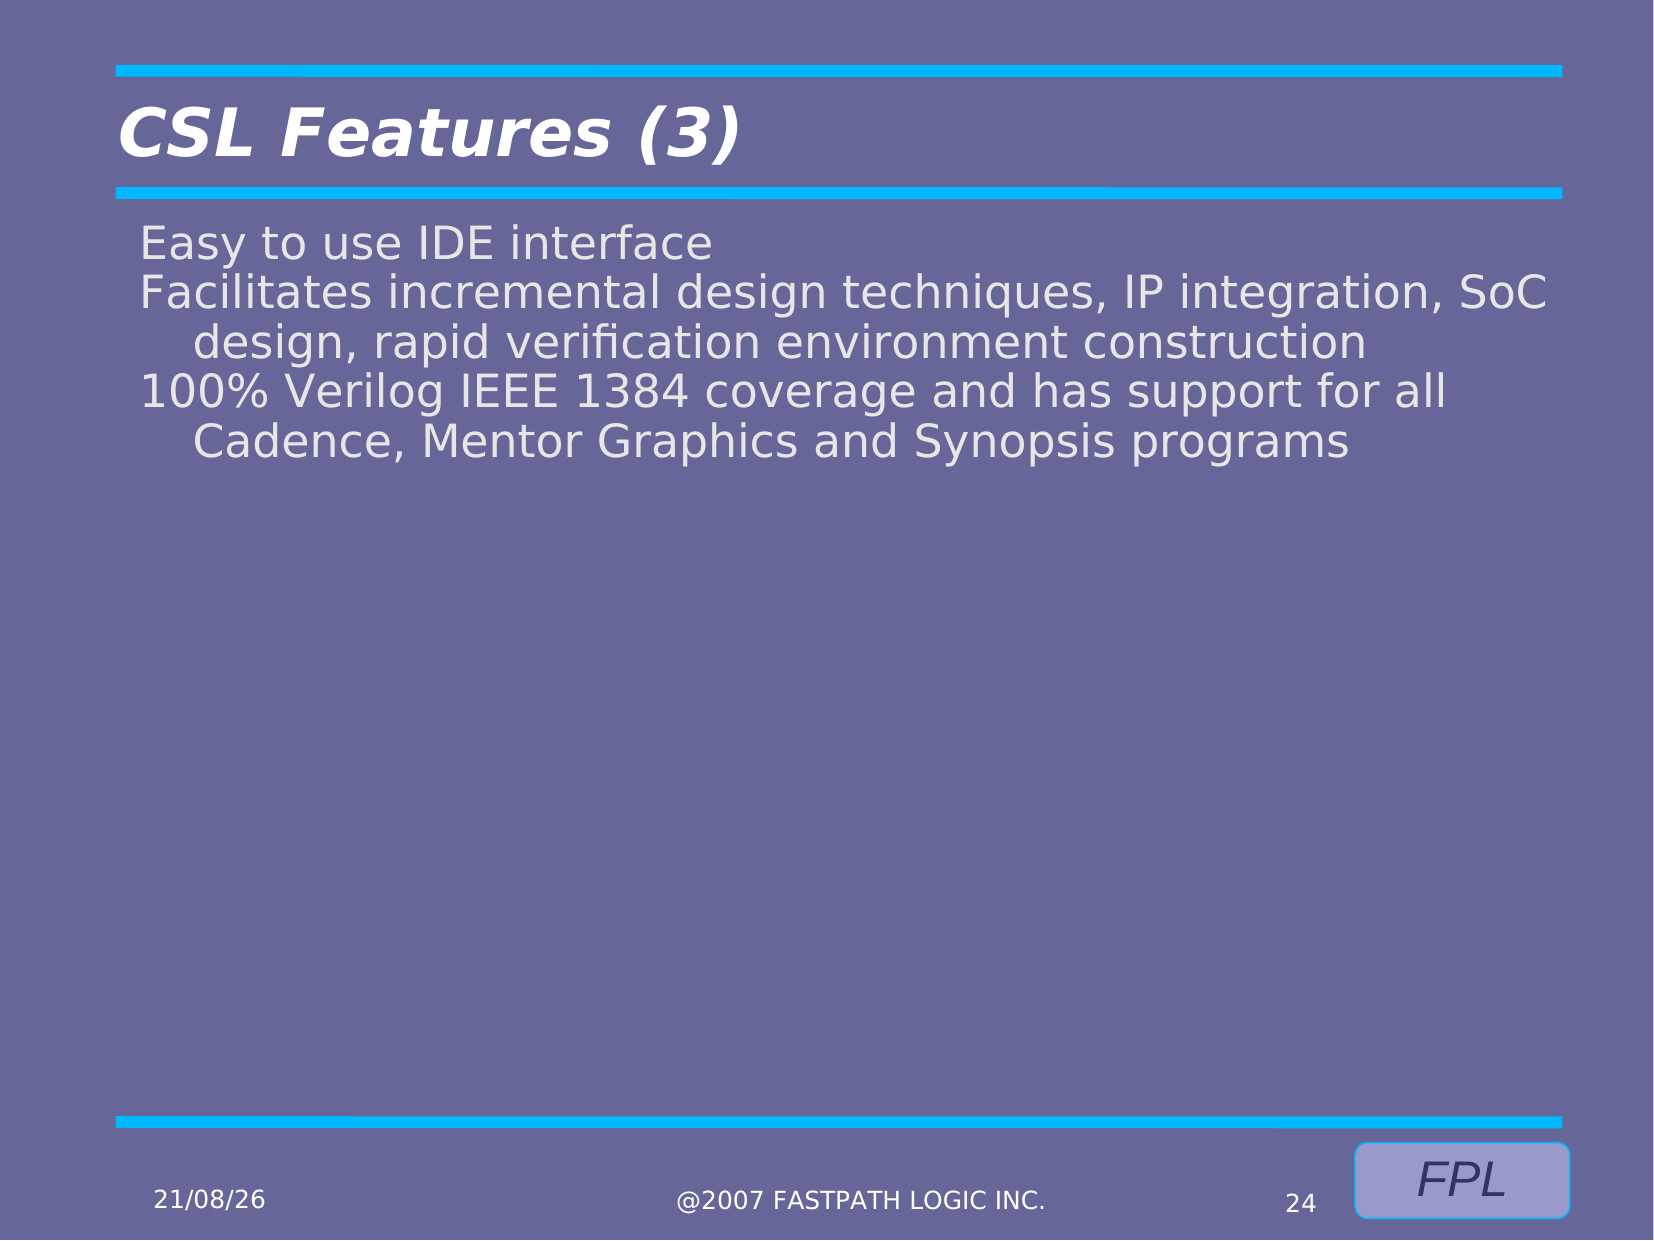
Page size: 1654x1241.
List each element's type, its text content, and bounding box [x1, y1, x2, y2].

title CSL Features (3)‏ [118, 41, 1531, 220]
list Easy to use IDE interface Facilitates incremental design techniques, IP integration, SoC design, rapid verification environment construction 100% Verilog IEEE 1384 coverage and has support for all Cadence, Mentor Graphics and Synopsis programs [121, 219, 1561, 1133]
